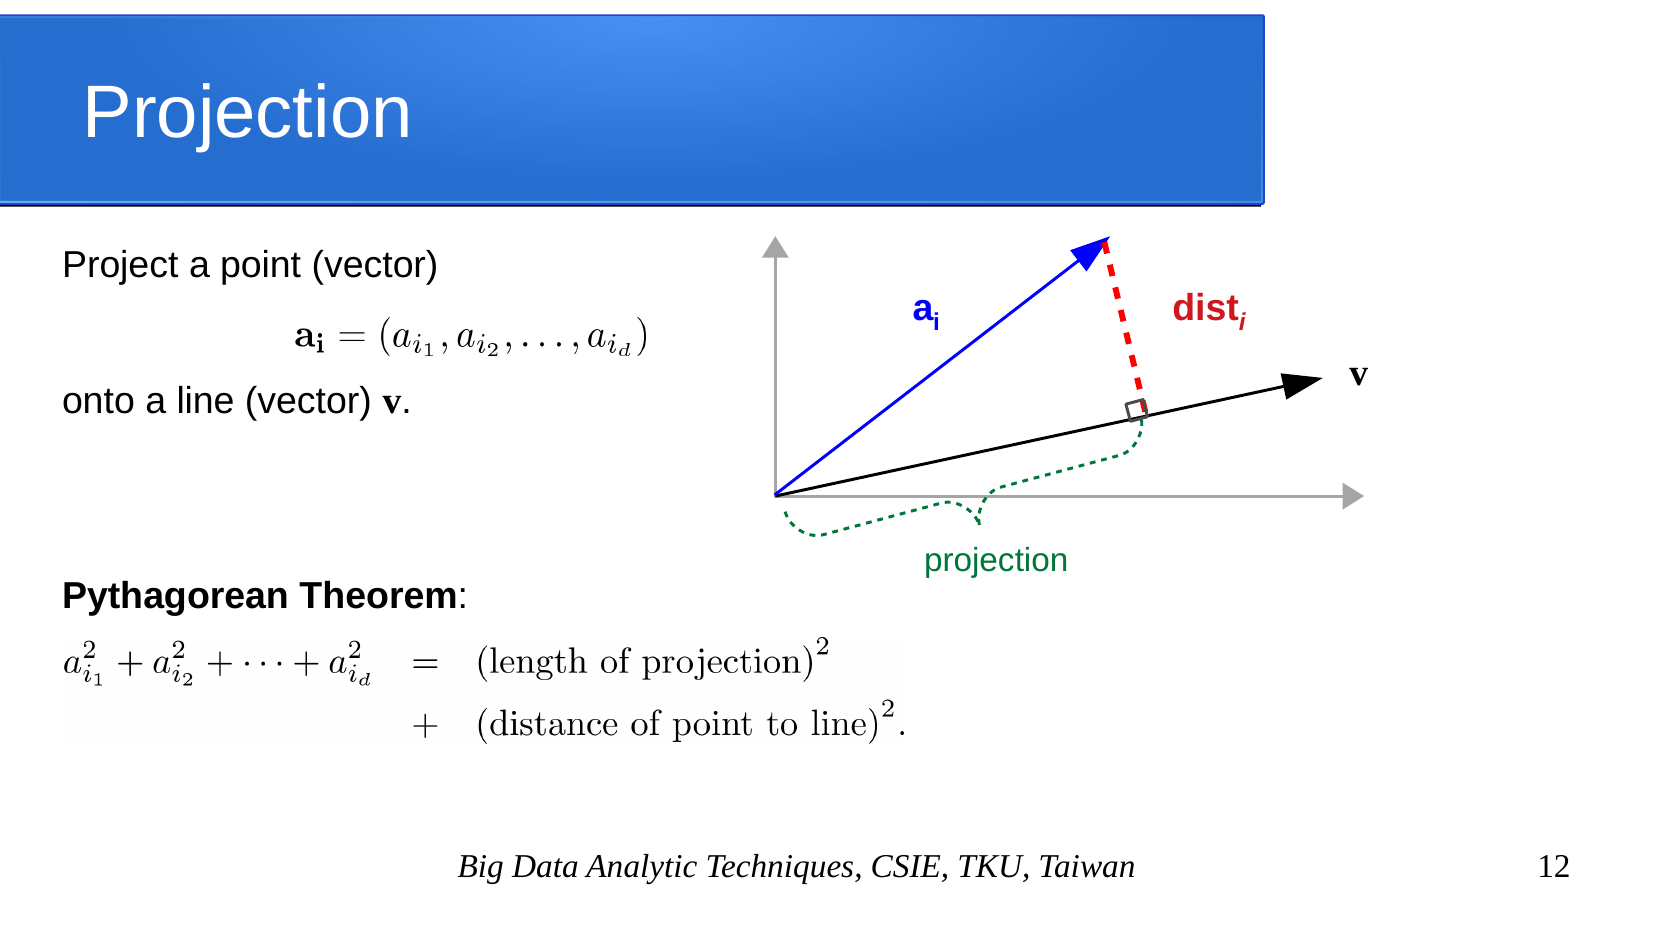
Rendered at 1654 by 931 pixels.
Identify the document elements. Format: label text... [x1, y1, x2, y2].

text_box ai [897, 279, 993, 343]
text_box Project a point (vector) [47, 236, 461, 308]
text_box v [1334, 344, 1394, 402]
picture [64, 637, 904, 744]
text_box onto a line (vector) v. [47, 372, 461, 443]
title Projection [82, 35, 1235, 189]
picture [295, 317, 646, 356]
text_box disti [1157, 279, 1282, 355]
text_box projection [909, 533, 1111, 586]
text_box Pythagorean Theorem: [47, 566, 538, 638]
